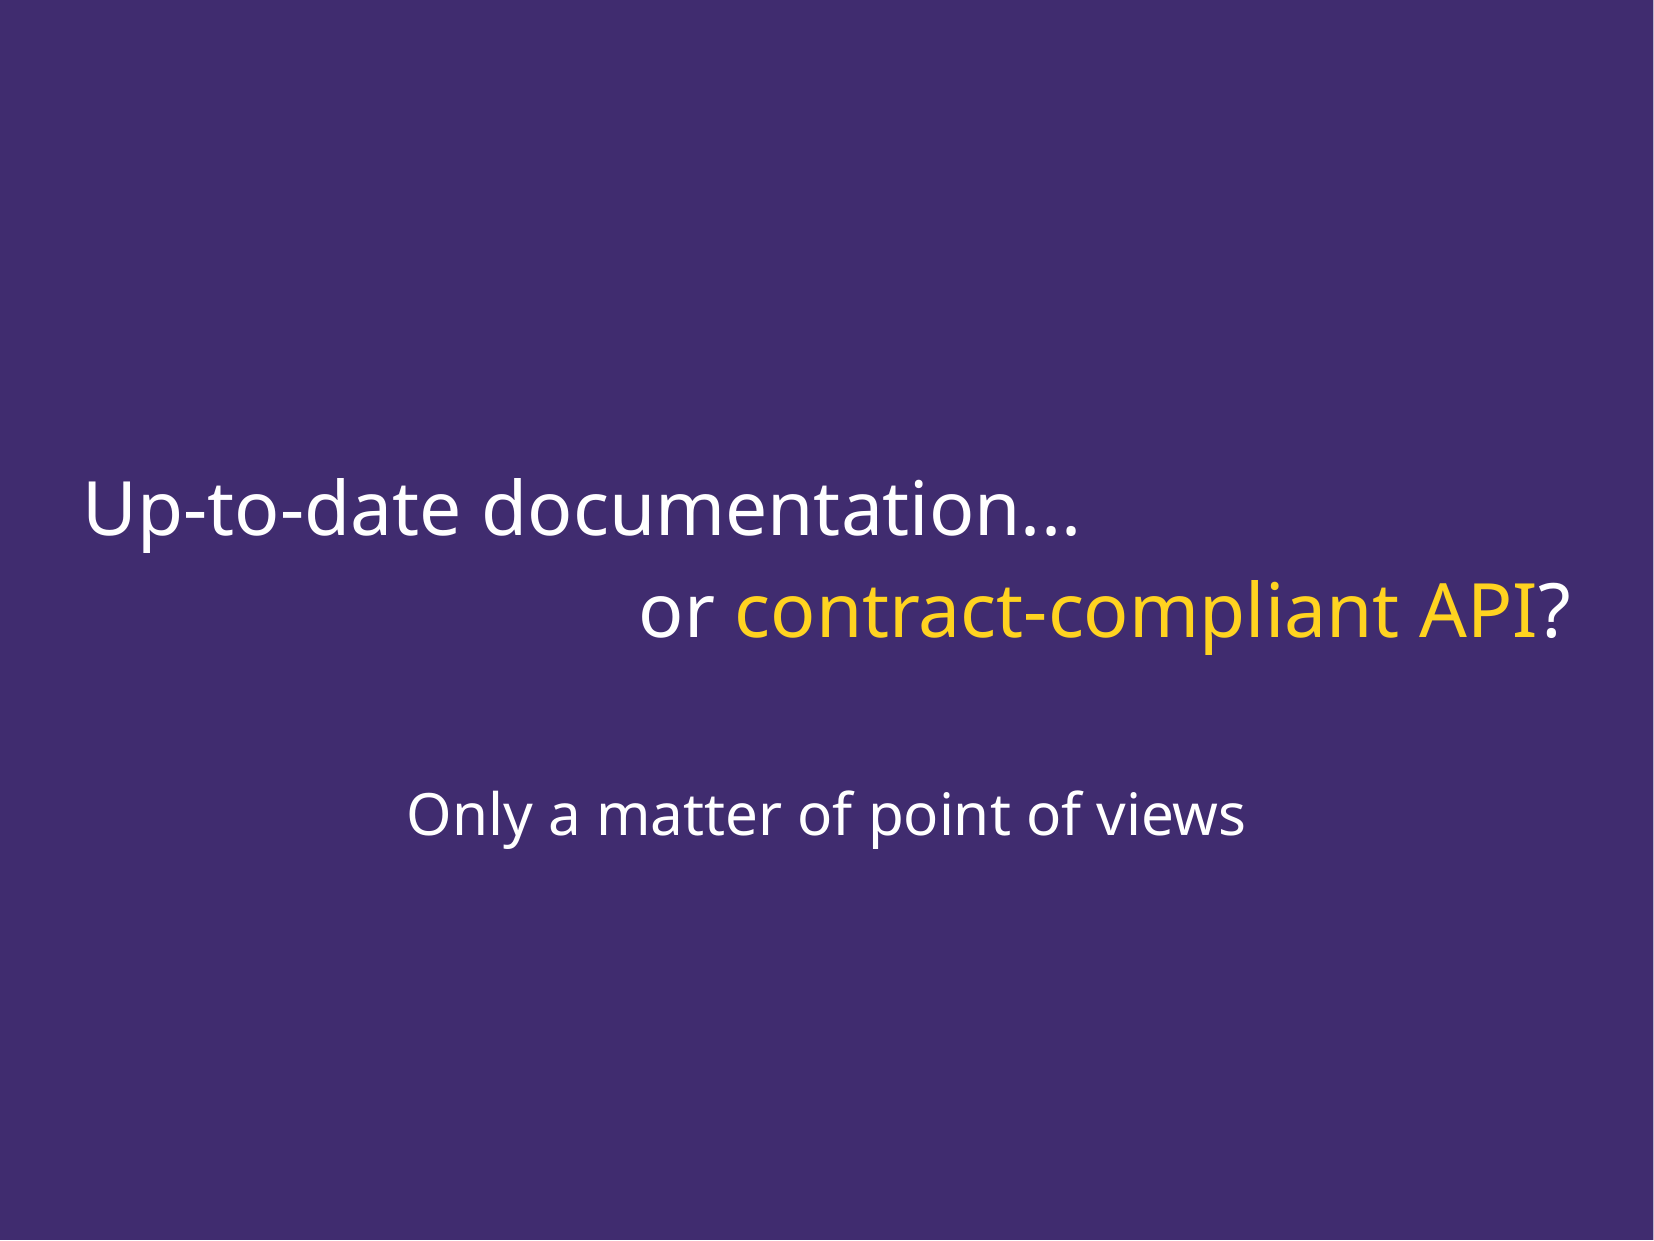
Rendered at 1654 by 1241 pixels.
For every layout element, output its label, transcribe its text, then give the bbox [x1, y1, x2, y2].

text_box Up-to-date documentation... or contract-compliant API? Only a matter of point of views [82, 8, 1571, 1151]
